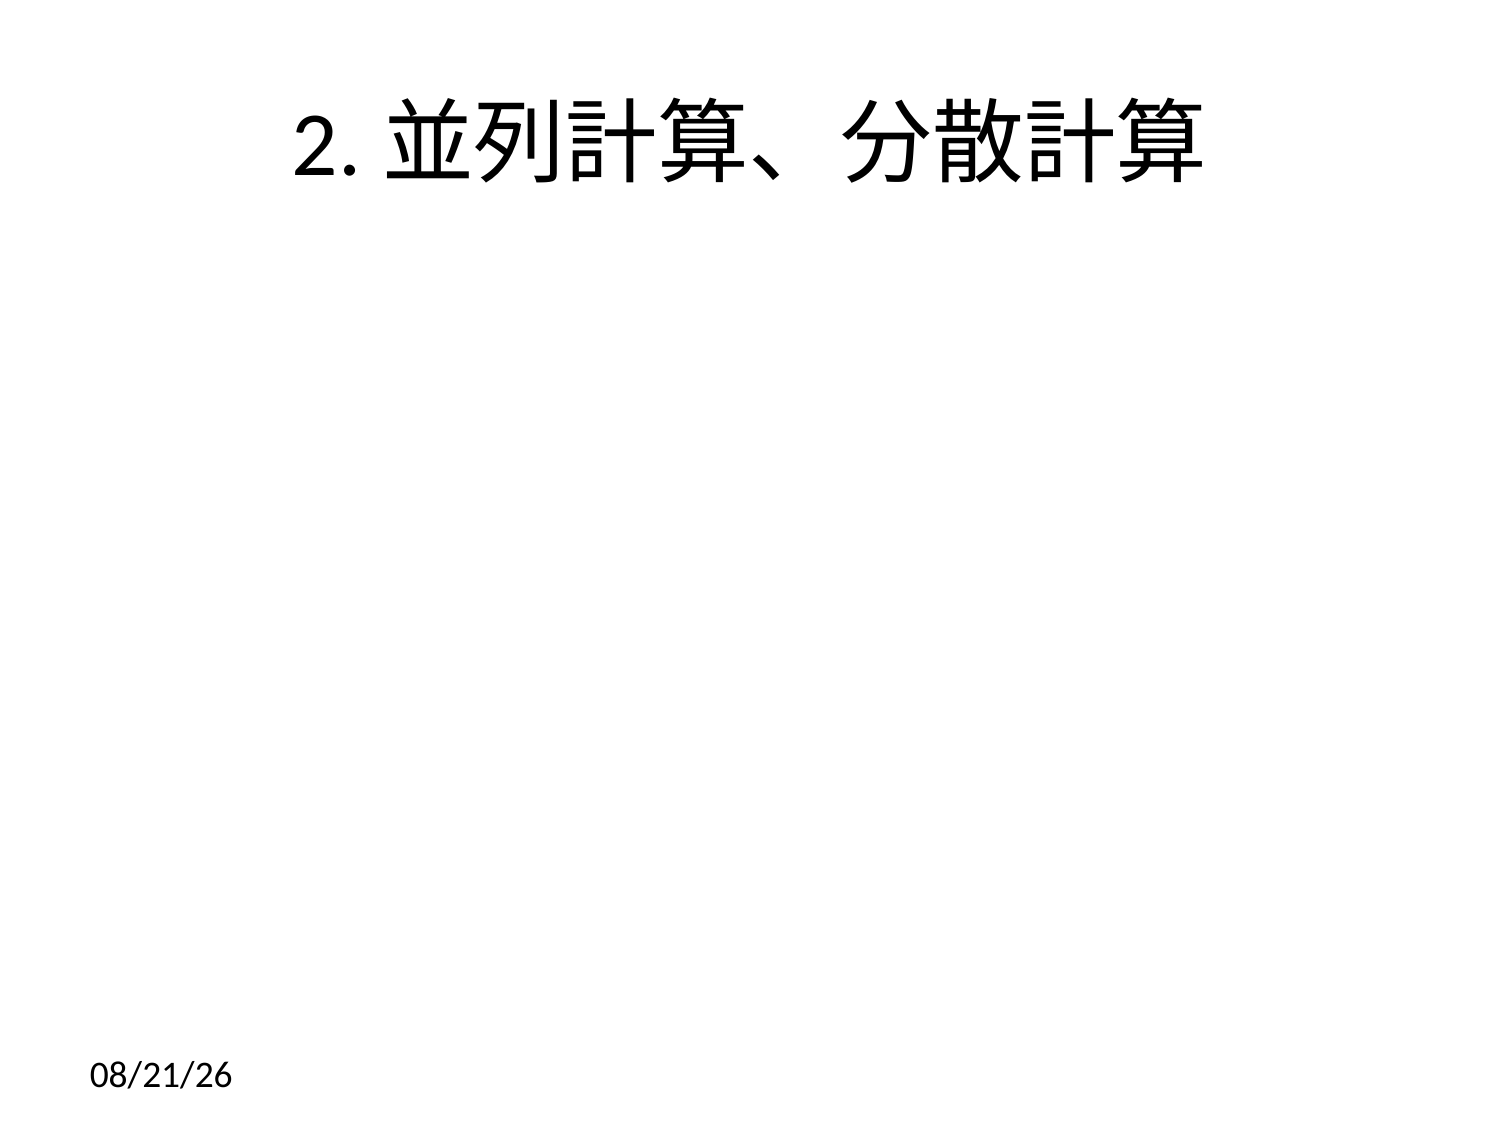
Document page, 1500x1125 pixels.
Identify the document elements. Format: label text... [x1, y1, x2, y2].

title 2. 並列計算、分散計算 [75, 21, 1426, 257]
